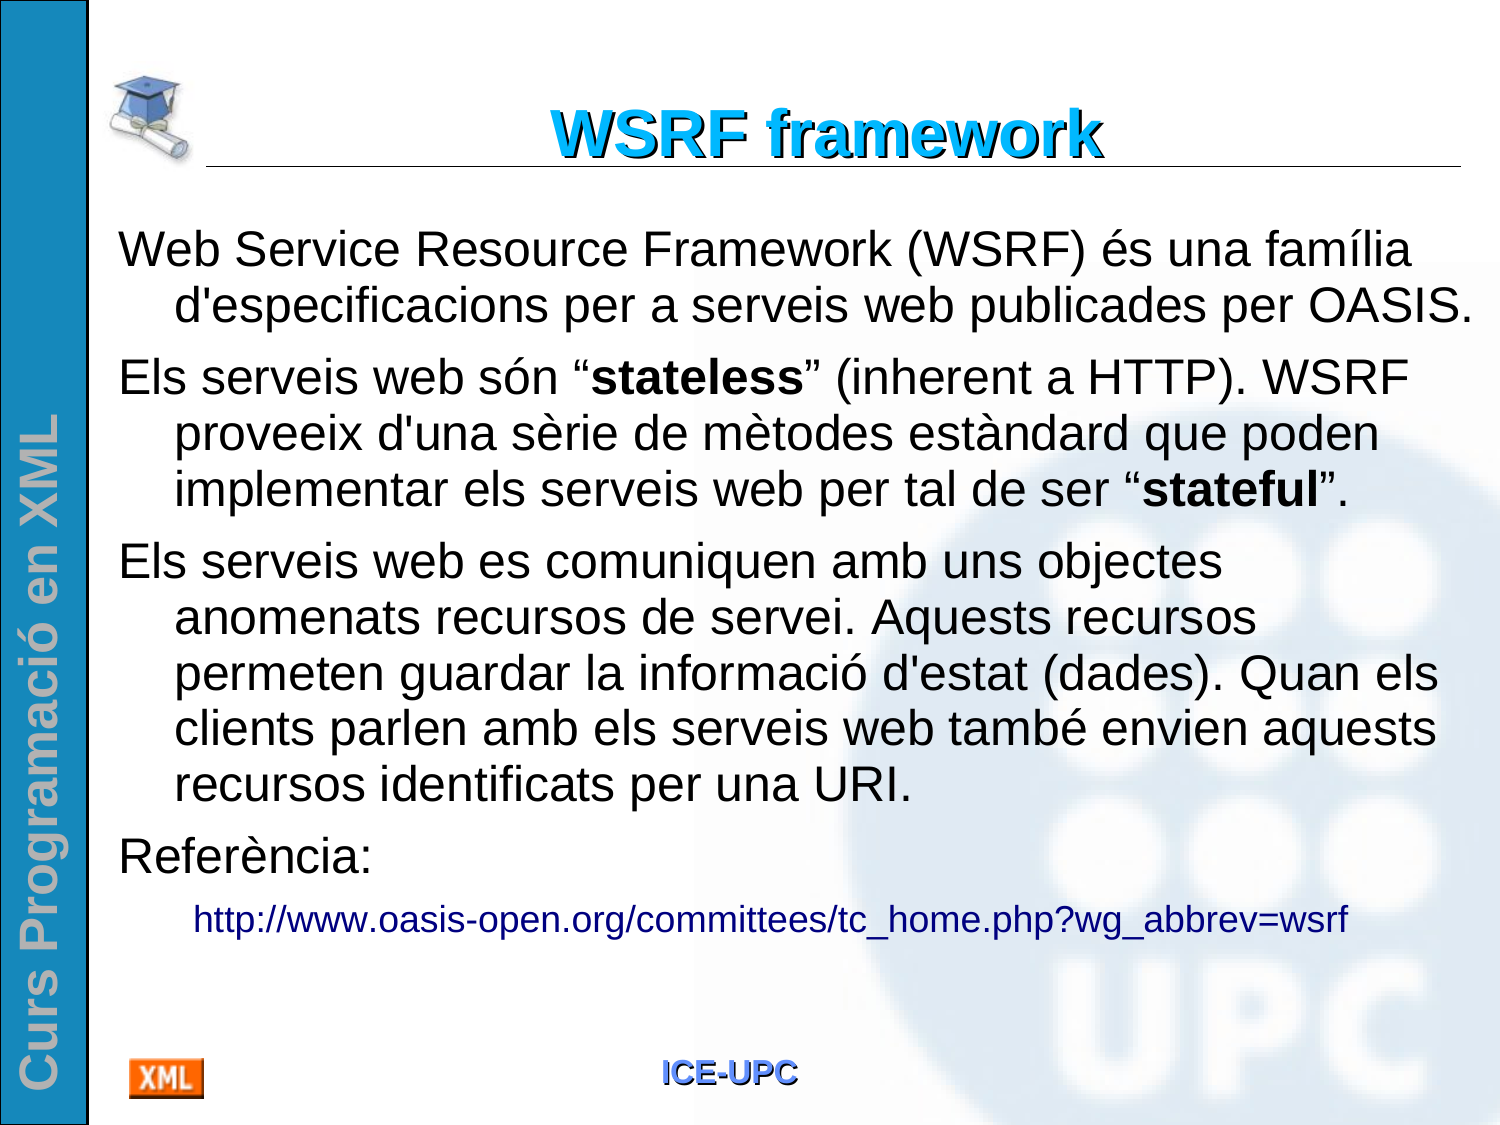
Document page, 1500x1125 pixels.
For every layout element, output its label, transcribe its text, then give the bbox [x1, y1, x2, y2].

picture [694, 262, 1500, 1125]
picture [129, 1058, 204, 1099]
list Web Service Resource Framework (WSRF) és una família d'especificacions per a serveis web publicades per OASIS. Els serveis web són “stateless” (inherent a HTTP). WSRF proveeix d'una sèrie de mètodes estàndard que poden implementar els serveis web per tal de ser “stateful”. Els serveis web es comuniquen amb uns objectes anomenats recursos de servei. Aquests recursos permeten guardar la informació d'estat (dades). Quan els clients parlen amb els serveis web també envien aquests recursos identificats per una URI. Referència: http://www.oasis-open.org/committees/tc_home.php?wg_abbrev=wsrf [118, 221, 1477, 1020]
title WSRF framework [206, 88, 1447, 178]
picture [93, 61, 206, 174]
